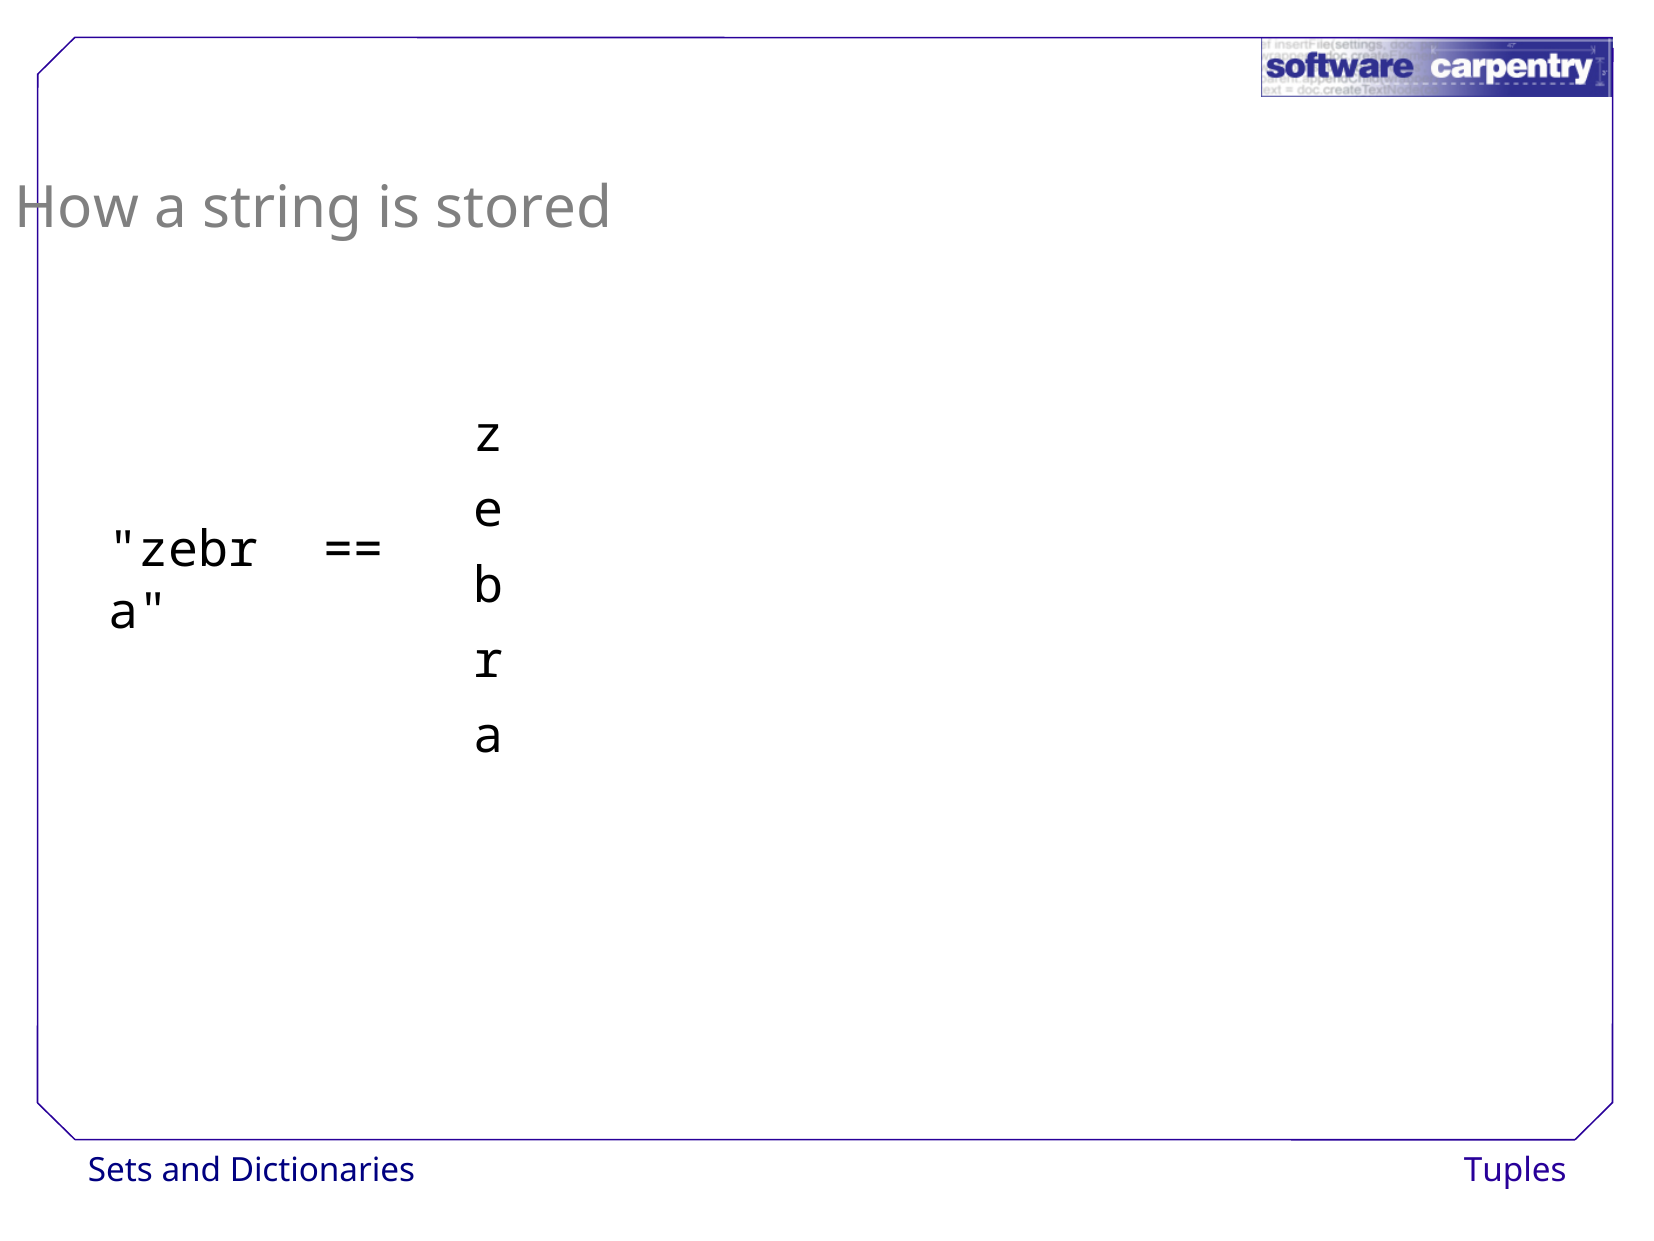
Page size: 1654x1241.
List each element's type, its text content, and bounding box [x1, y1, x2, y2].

table_header z [458, 393, 518, 469]
table_cell a [458, 695, 518, 771]
picture [1261, 39, 1613, 97]
table_cell e [458, 469, 518, 544]
text_box "zebra" [80, 506, 269, 582]
table_cell r [458, 620, 518, 695]
text_box == [269, 506, 439, 582]
table_cell b [458, 544, 518, 620]
text_box How a string is stored [0, 126, 778, 248]
